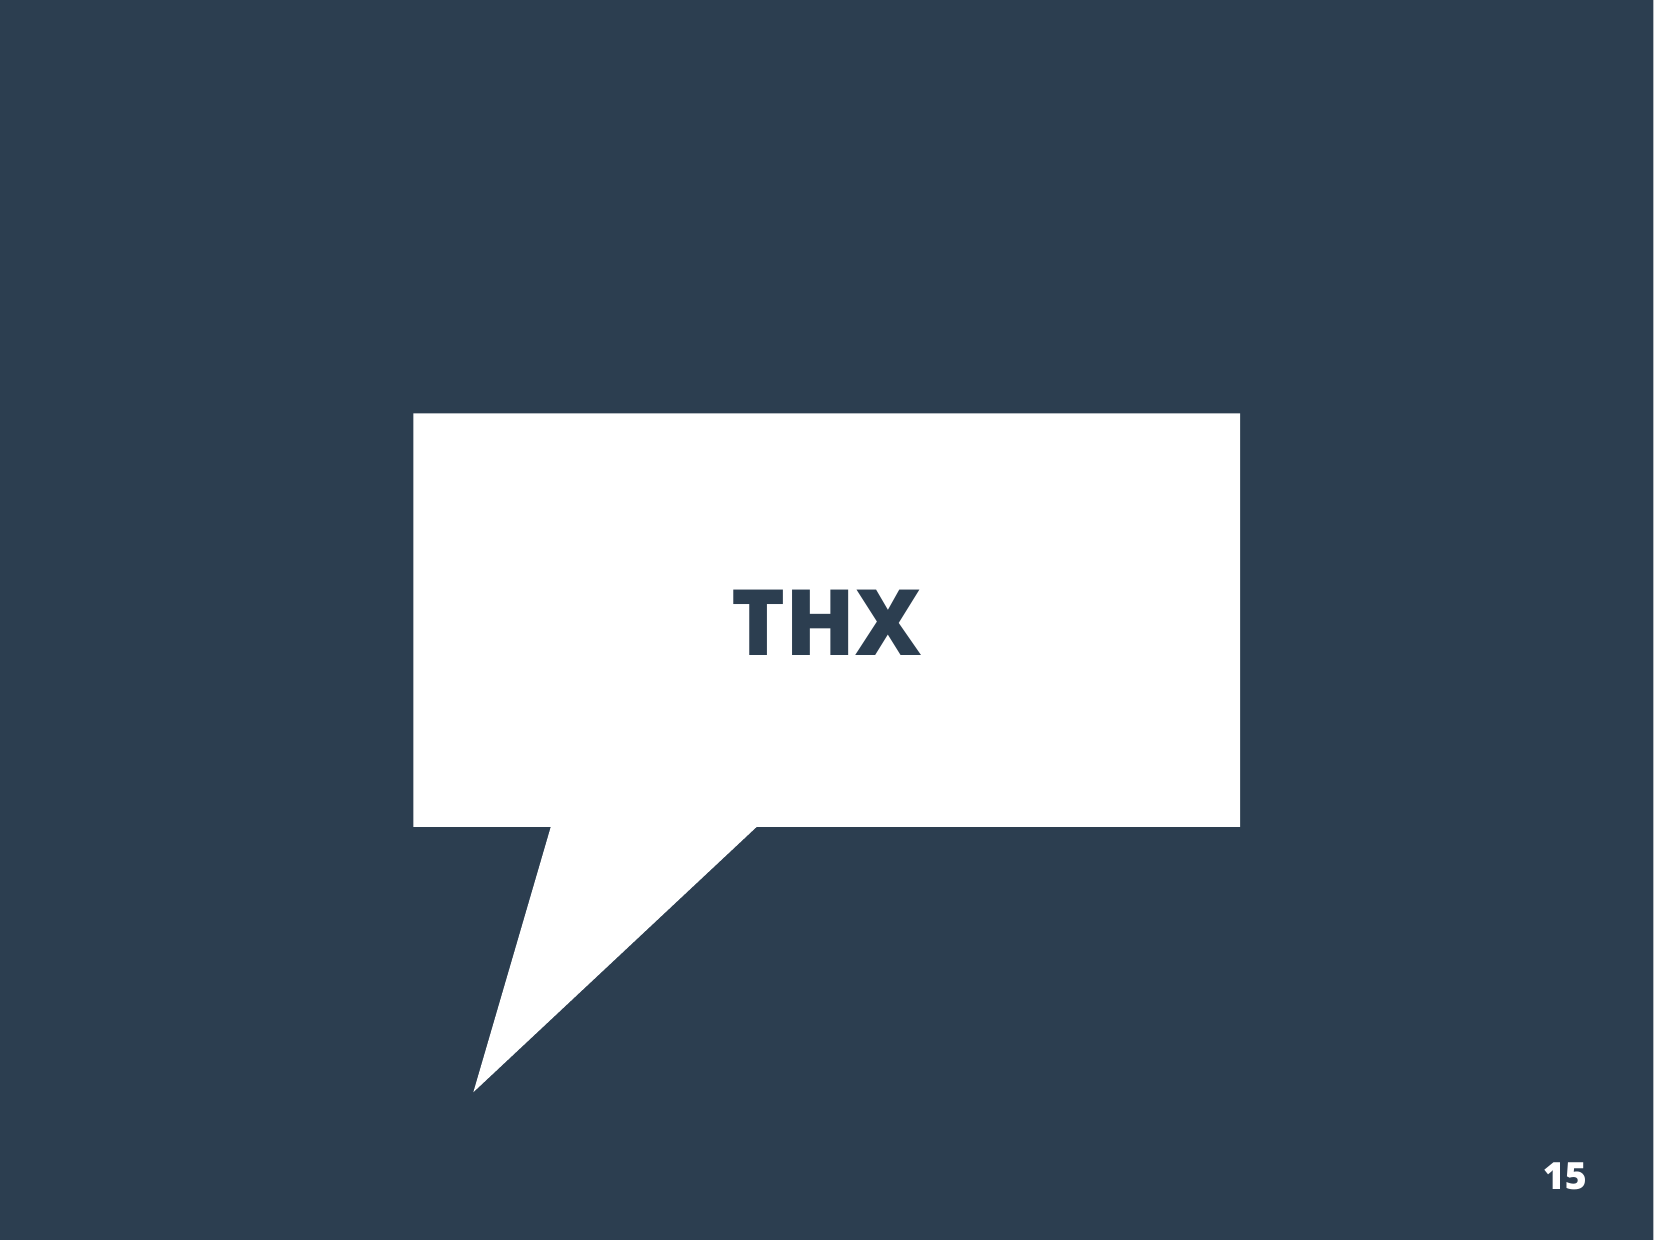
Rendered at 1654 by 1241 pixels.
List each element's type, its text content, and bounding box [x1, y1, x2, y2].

title THX [442, 442, 1211, 798]
